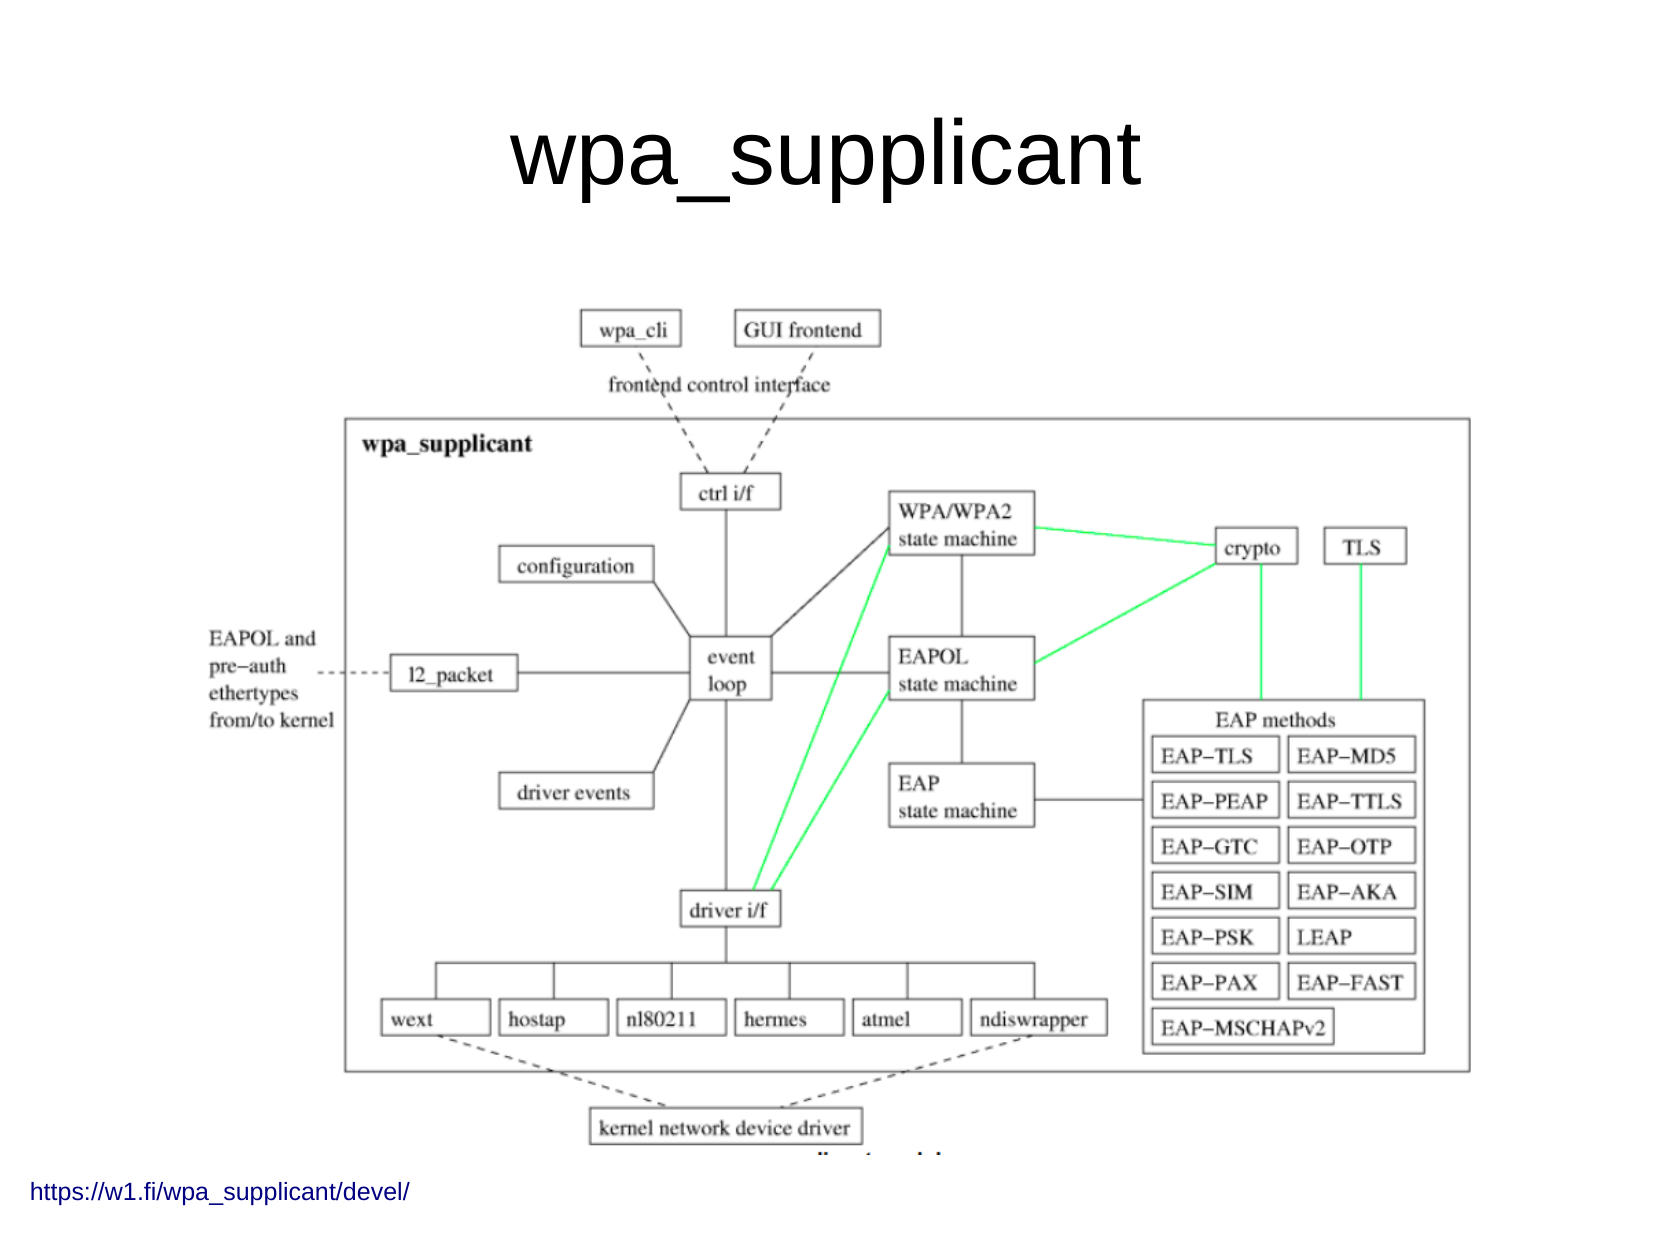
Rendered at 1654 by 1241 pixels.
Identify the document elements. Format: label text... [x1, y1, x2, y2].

picture [180, 300, 1486, 1156]
text_box https://w1.fi/wpa_supplicant/devel/ [15, 1170, 613, 1227]
title wpa_supplicant [82, 49, 1571, 257]
